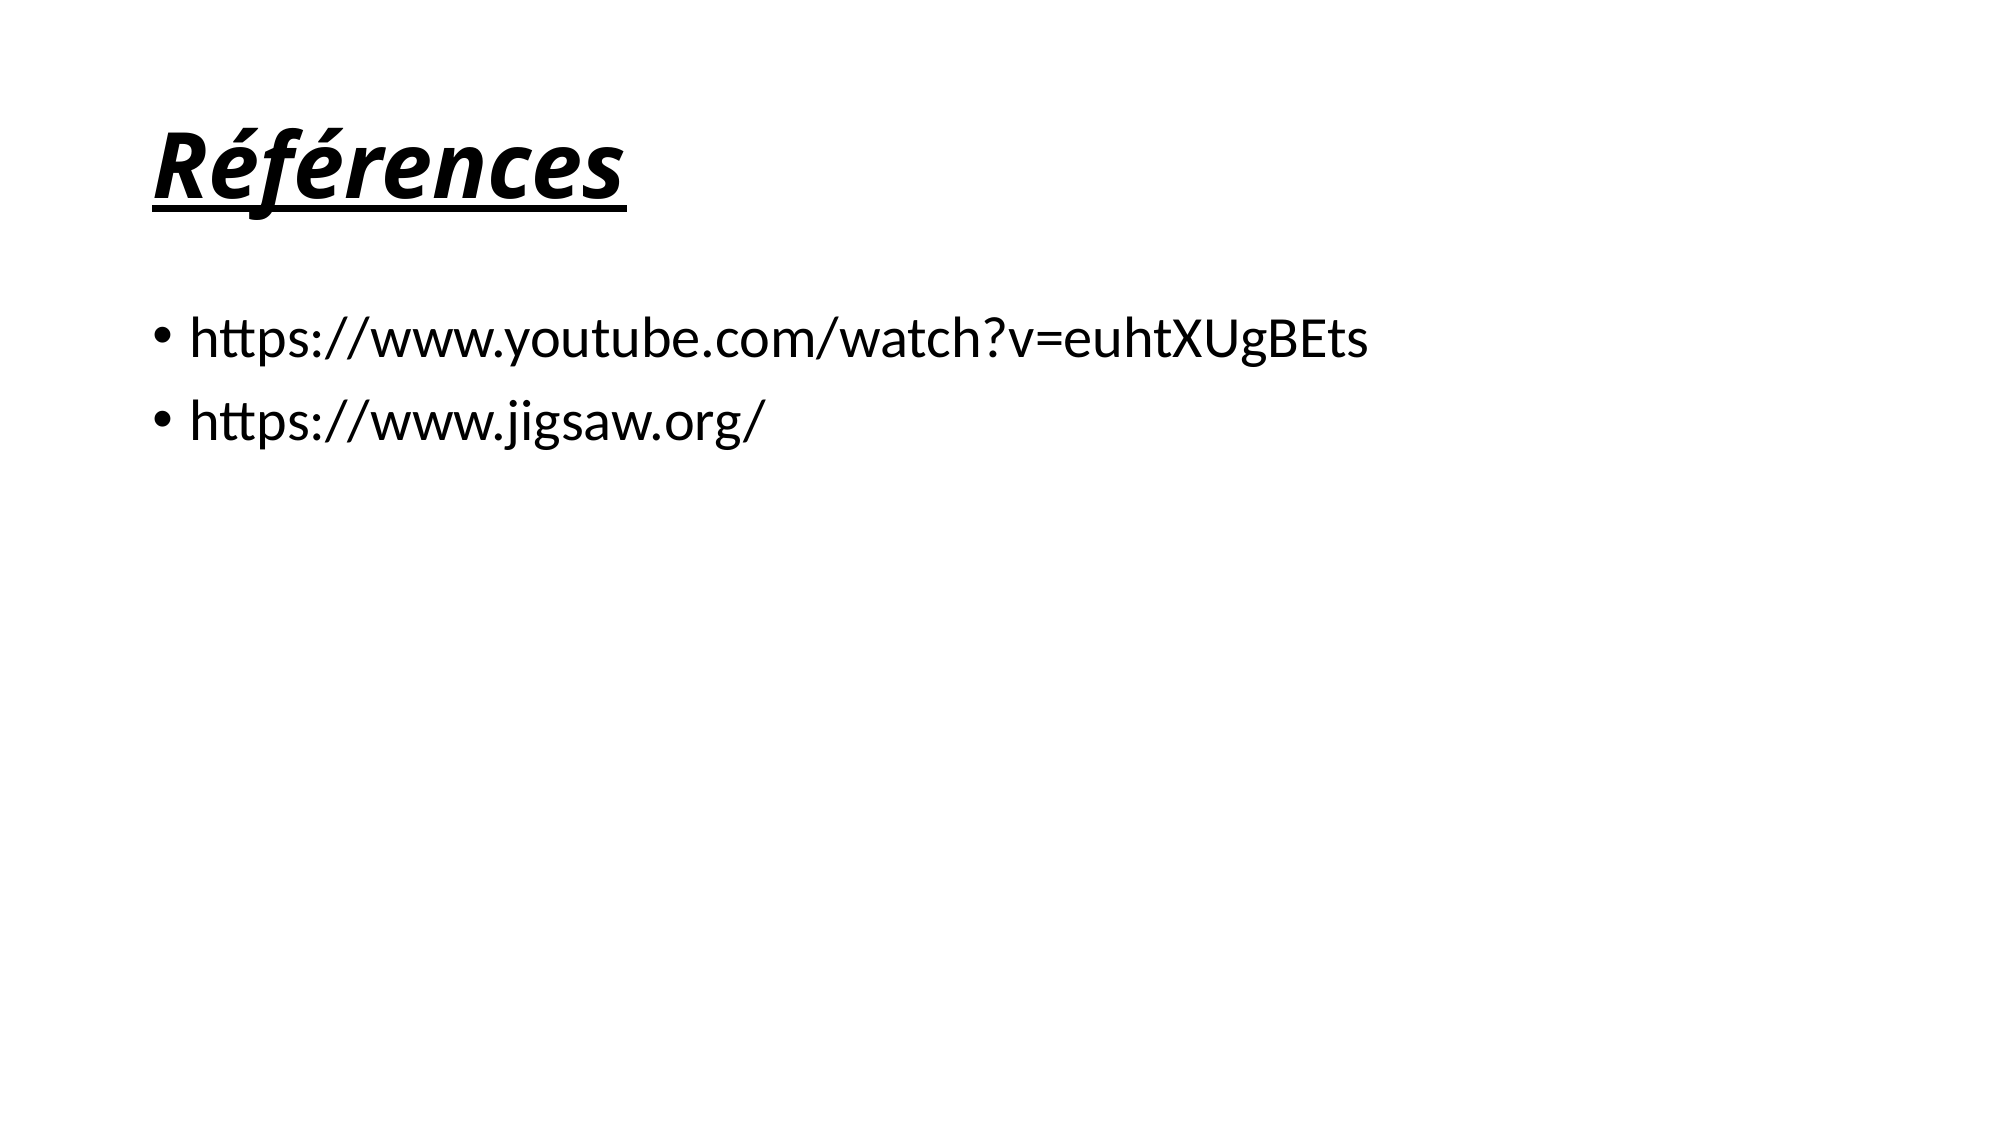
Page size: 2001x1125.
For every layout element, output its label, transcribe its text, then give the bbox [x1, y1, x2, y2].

title Références [137, 59, 1863, 278]
list https://www.youtube.com/watch?v=euhtXUgBEts https://www.jigsaw.org/ [137, 299, 1863, 1014]
